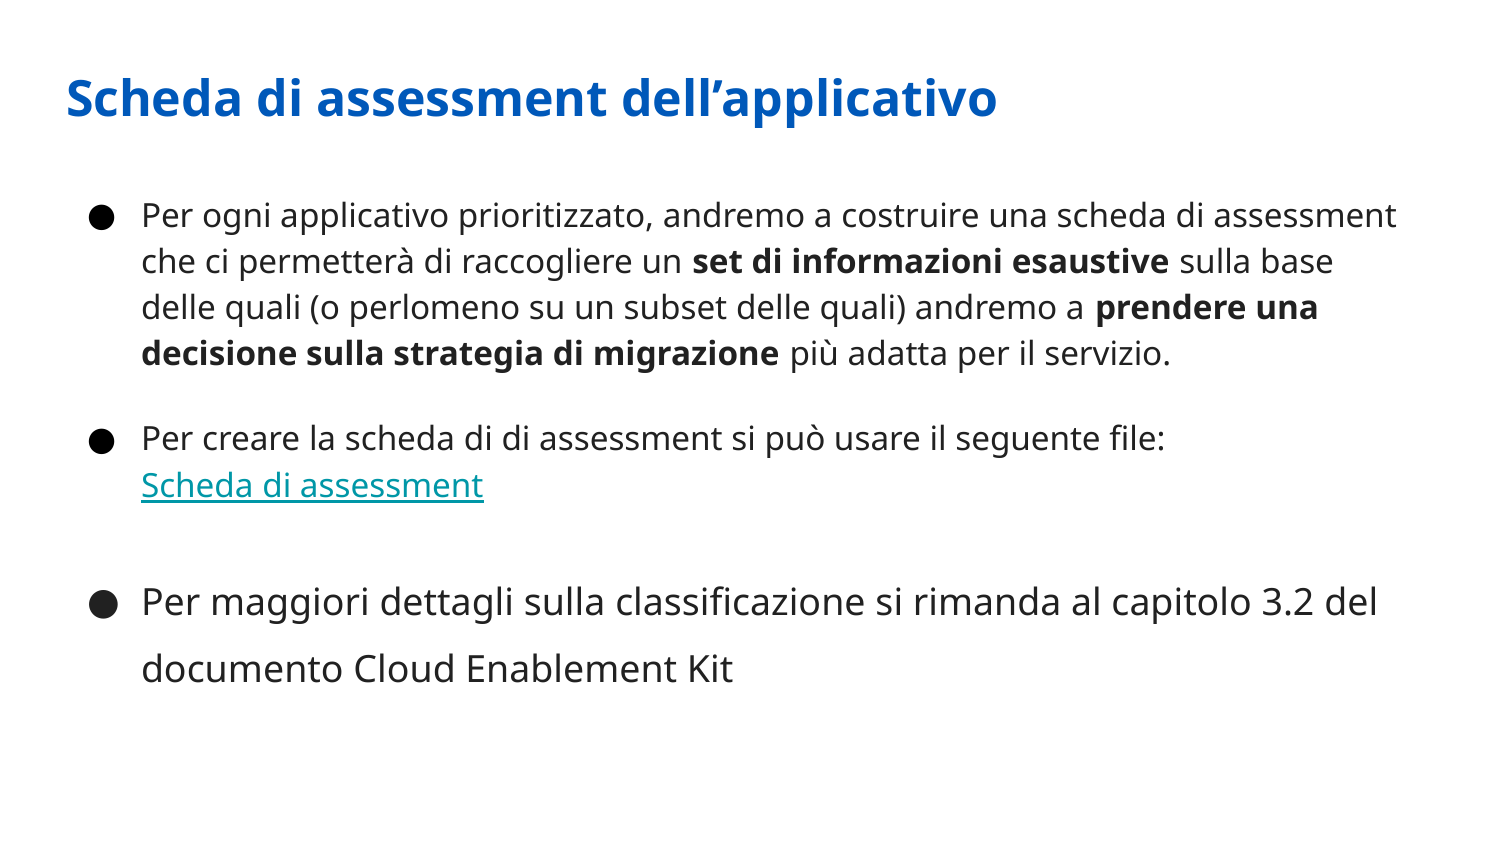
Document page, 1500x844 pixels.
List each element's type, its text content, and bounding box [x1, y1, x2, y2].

text_box Per ogni applicativo prioritizzato, andremo a costruire una scheda di assessment che ci permetterà di raccogliere un set di informazioni esaustive sulla base delle quali (o perlomeno su un subset delle quali) andremo a prendere una decisione sulla strategia di migrazione più adatta per il servizio. Per creare la scheda di di assessment si può usare il seguente file: Scheda di assessment Per maggiori dettagli sulla classificazione si rimanda al capitolo 3.2 del documento Cloud Enablement Kit [51, 173, 1426, 736]
title Scheda di assessment dell’applicativo [51, 51, 1449, 146]
